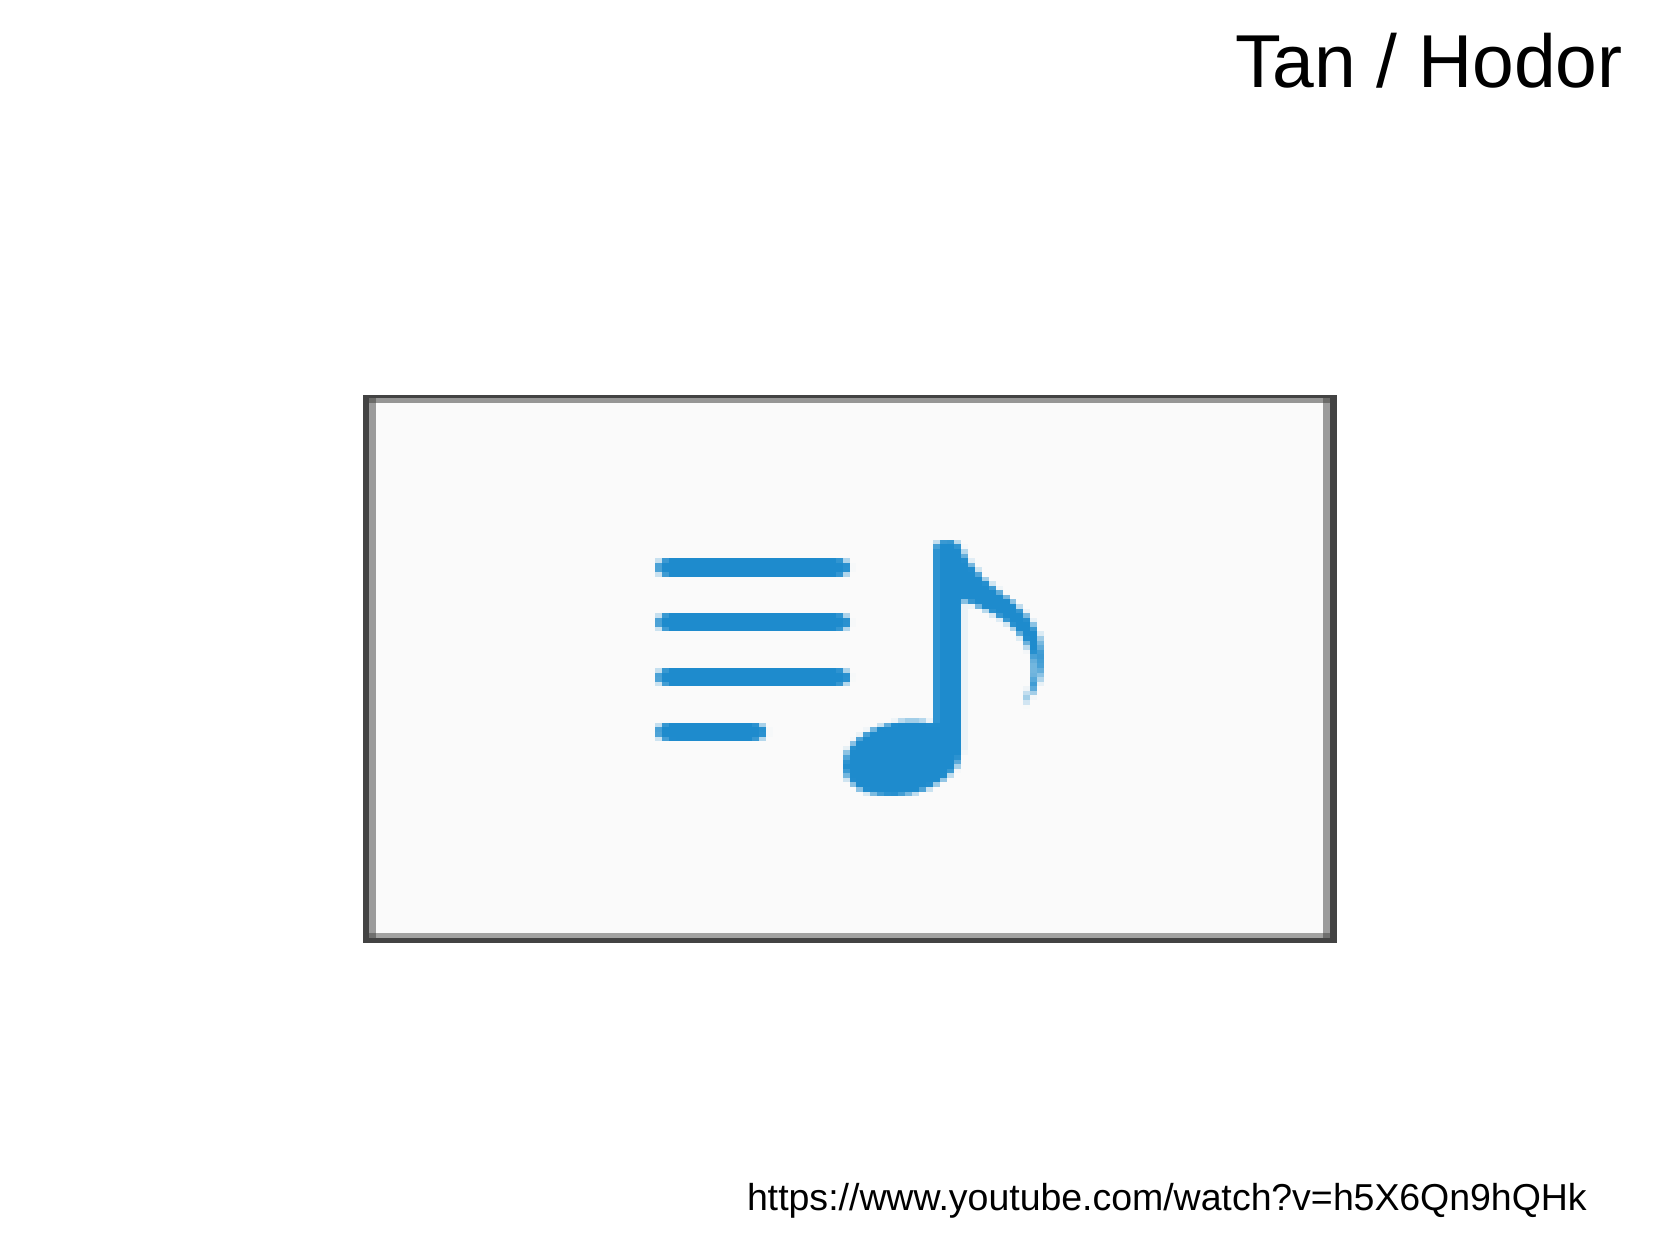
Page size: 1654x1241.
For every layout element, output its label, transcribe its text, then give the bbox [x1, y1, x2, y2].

text_box https://www.youtube.com/watch?v=h5X6Qn9hQHk [732, 1169, 1649, 1227]
title Tan / Hodor [685, 0, 1654, 166]
text_box [362, 393, 1338, 944]
